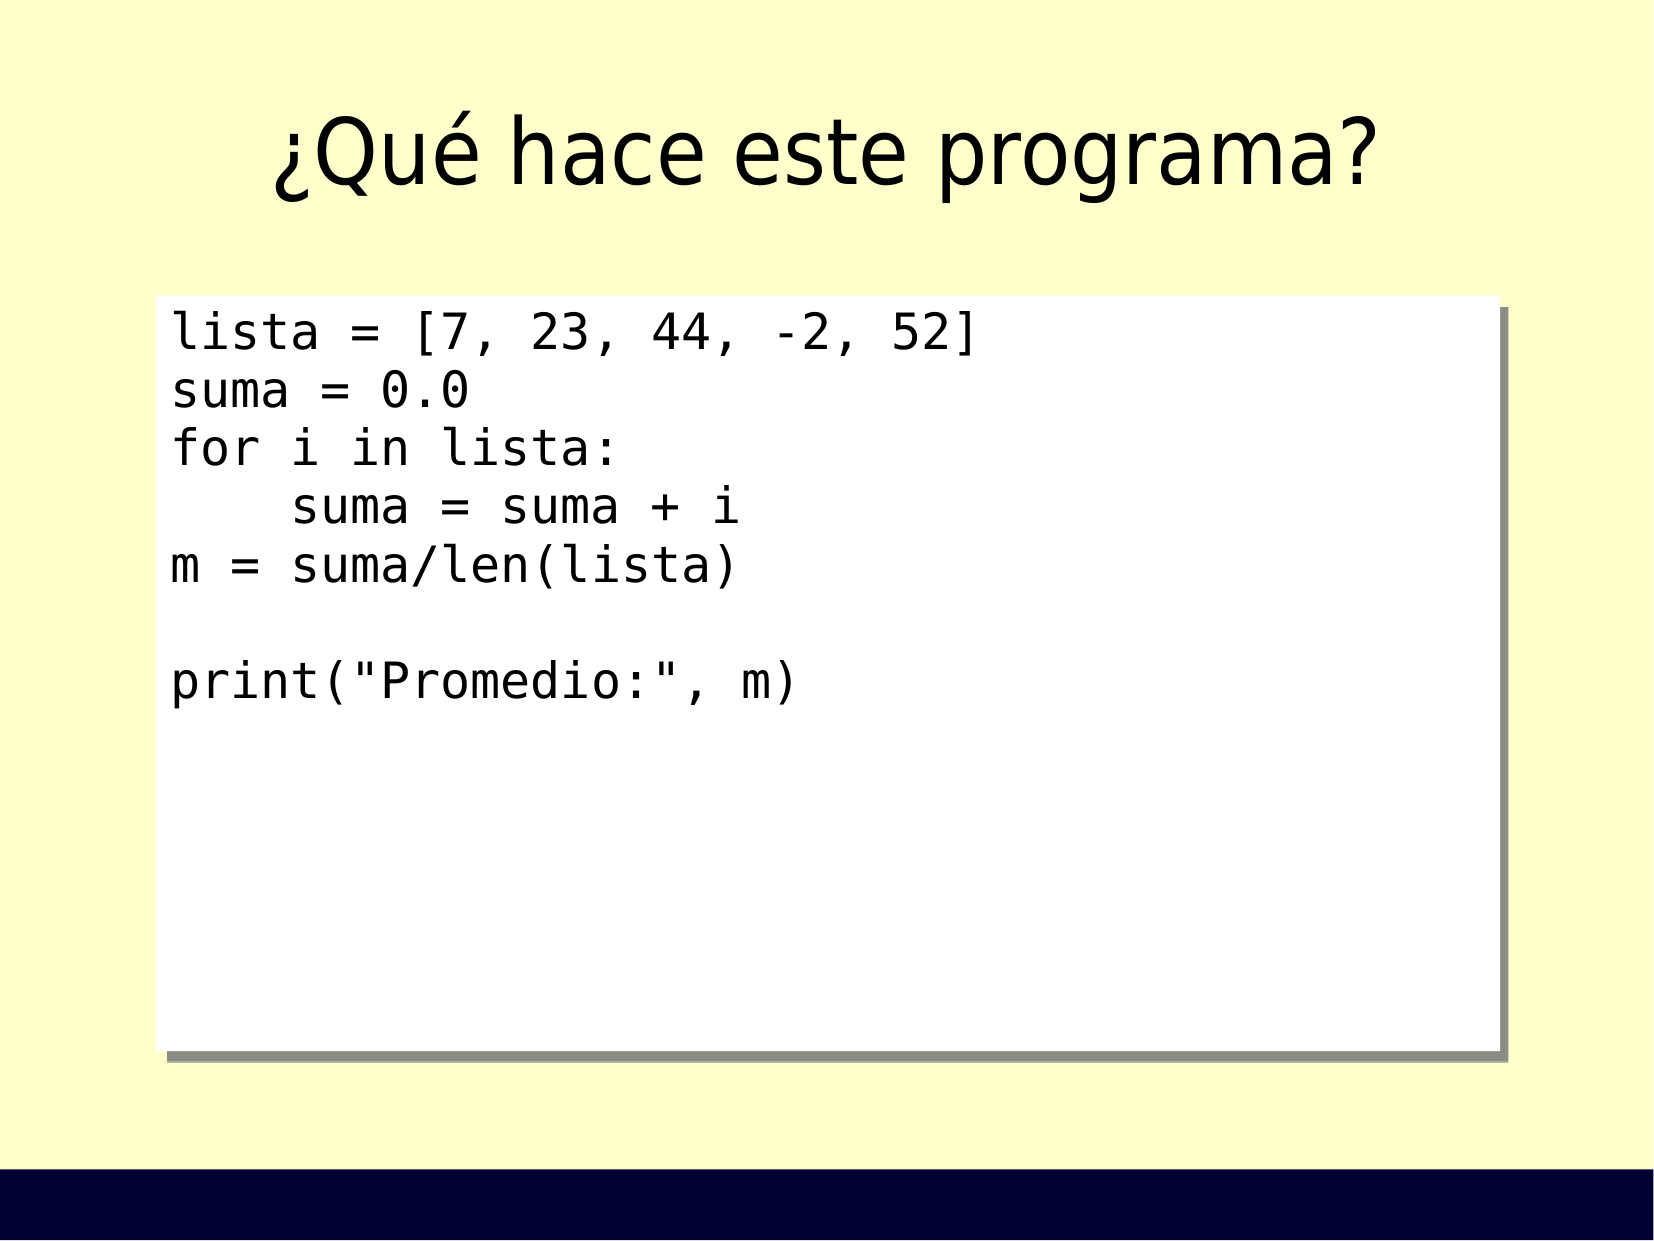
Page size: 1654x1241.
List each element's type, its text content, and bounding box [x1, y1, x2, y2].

text_box lista = [7, 23, 44, -2, 52] suma = 0.0 for i in lista: suma = suma + i m = suma/len(lista) print("Promedio:", m) [156, 295, 1501, 1052]
title ¿Qué hace este programa? [82, 49, 1571, 257]
